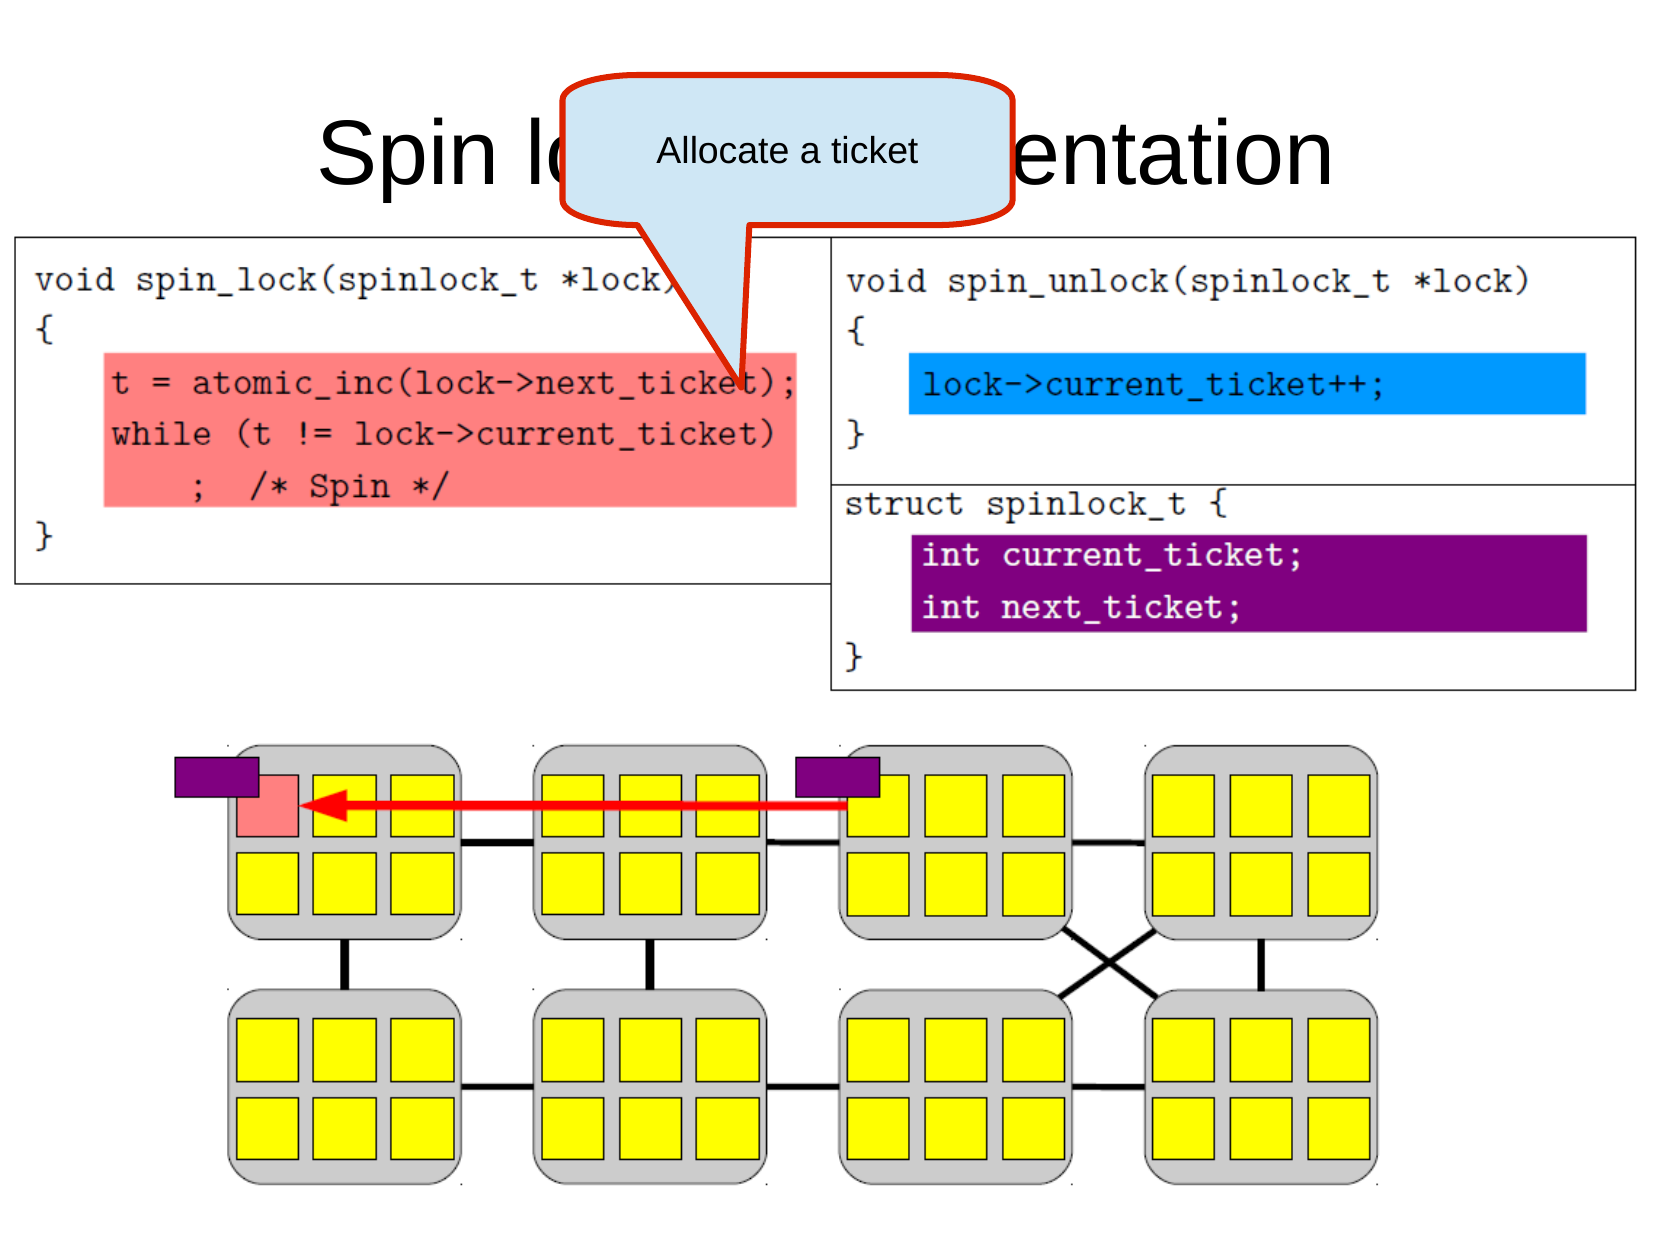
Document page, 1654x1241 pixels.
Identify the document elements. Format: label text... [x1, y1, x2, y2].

picture [0, 735, 1654, 1201]
title Spin lock implementation [82, 49, 1571, 215]
picture [0, 215, 1654, 713]
text_box Allocate a ticket [562, 75, 1013, 388]
